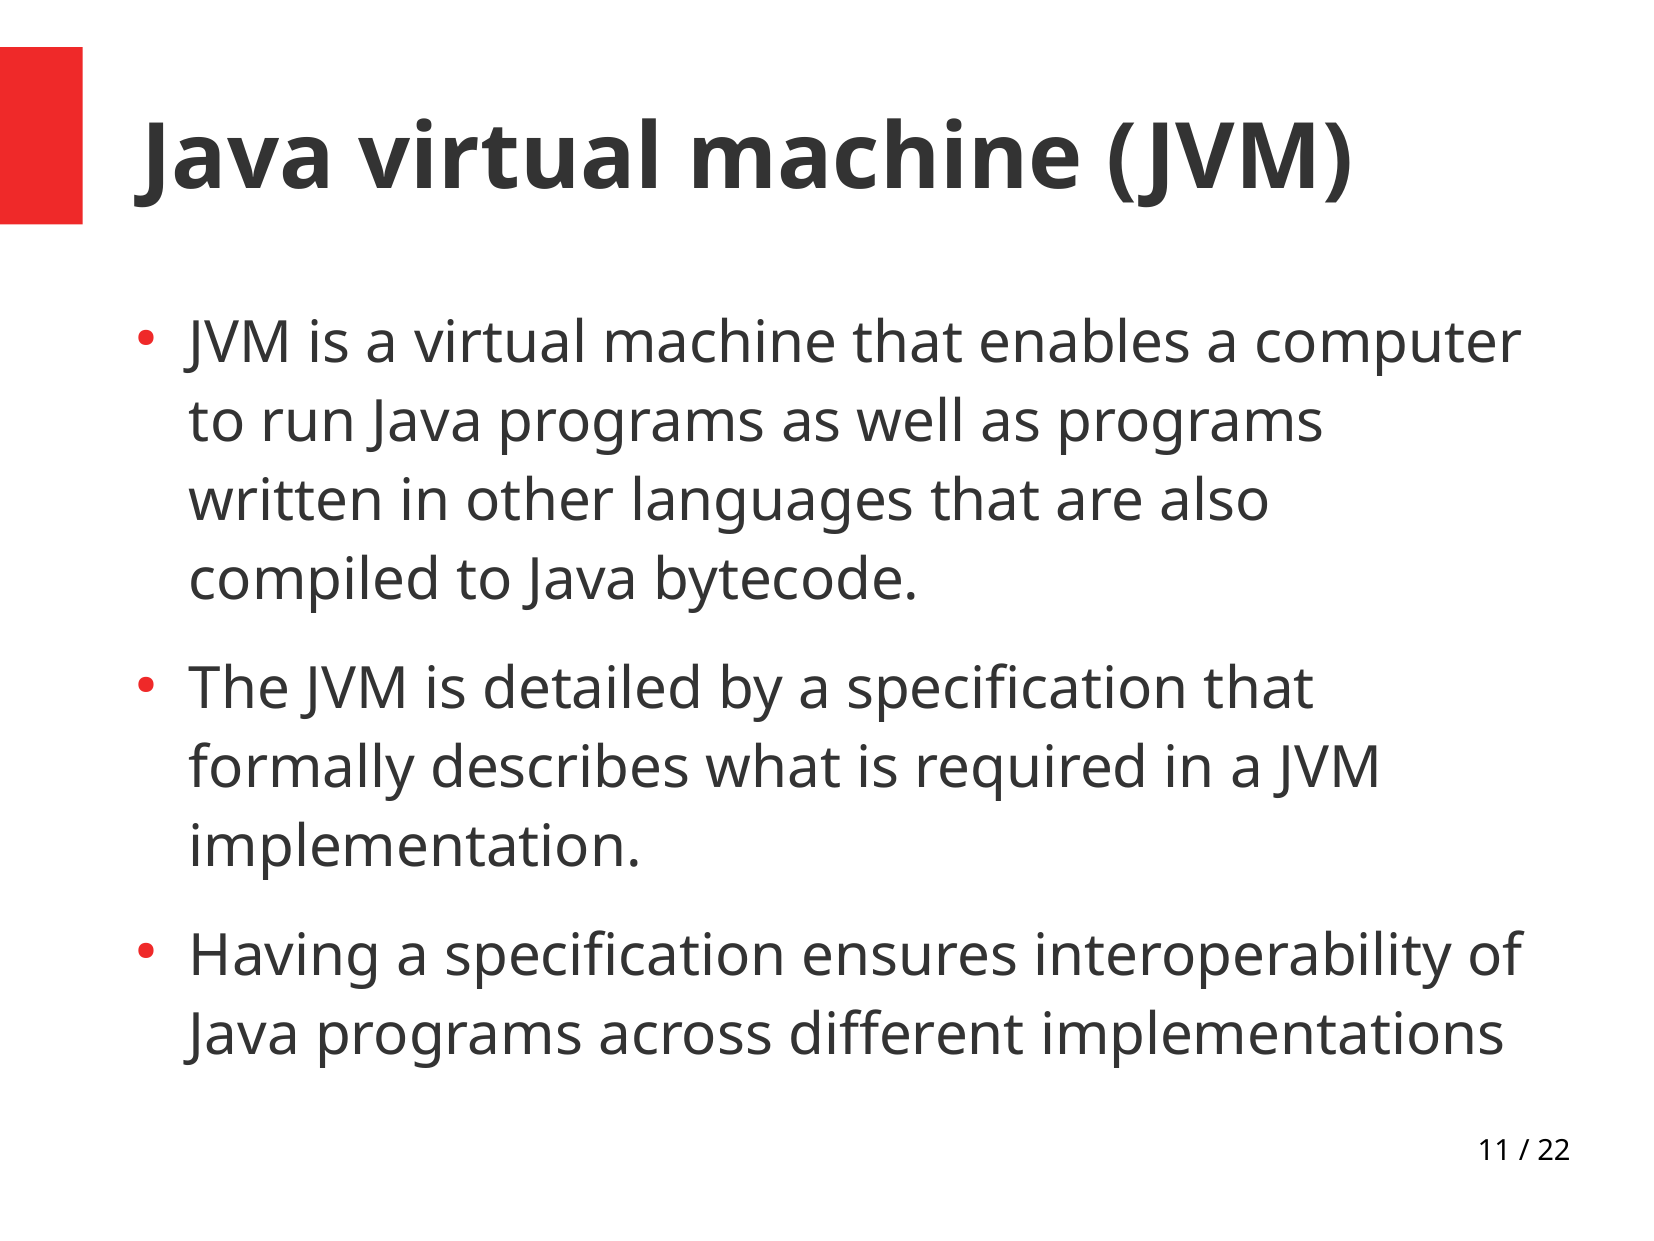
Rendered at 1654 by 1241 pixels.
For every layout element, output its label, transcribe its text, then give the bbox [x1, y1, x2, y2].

title Java virtual machine (JVM) [117, 49, 1571, 257]
list JVM is a virtual machine that enables a computer to run Java programs as well as programs written in other languages that are also compiled to Java bytecode. The JVM is detailed by a specification that formally describes what is required in a JVM implementation. Having a specification ensures interoperability of Java programs across different implementations [117, 299, 1536, 1074]
